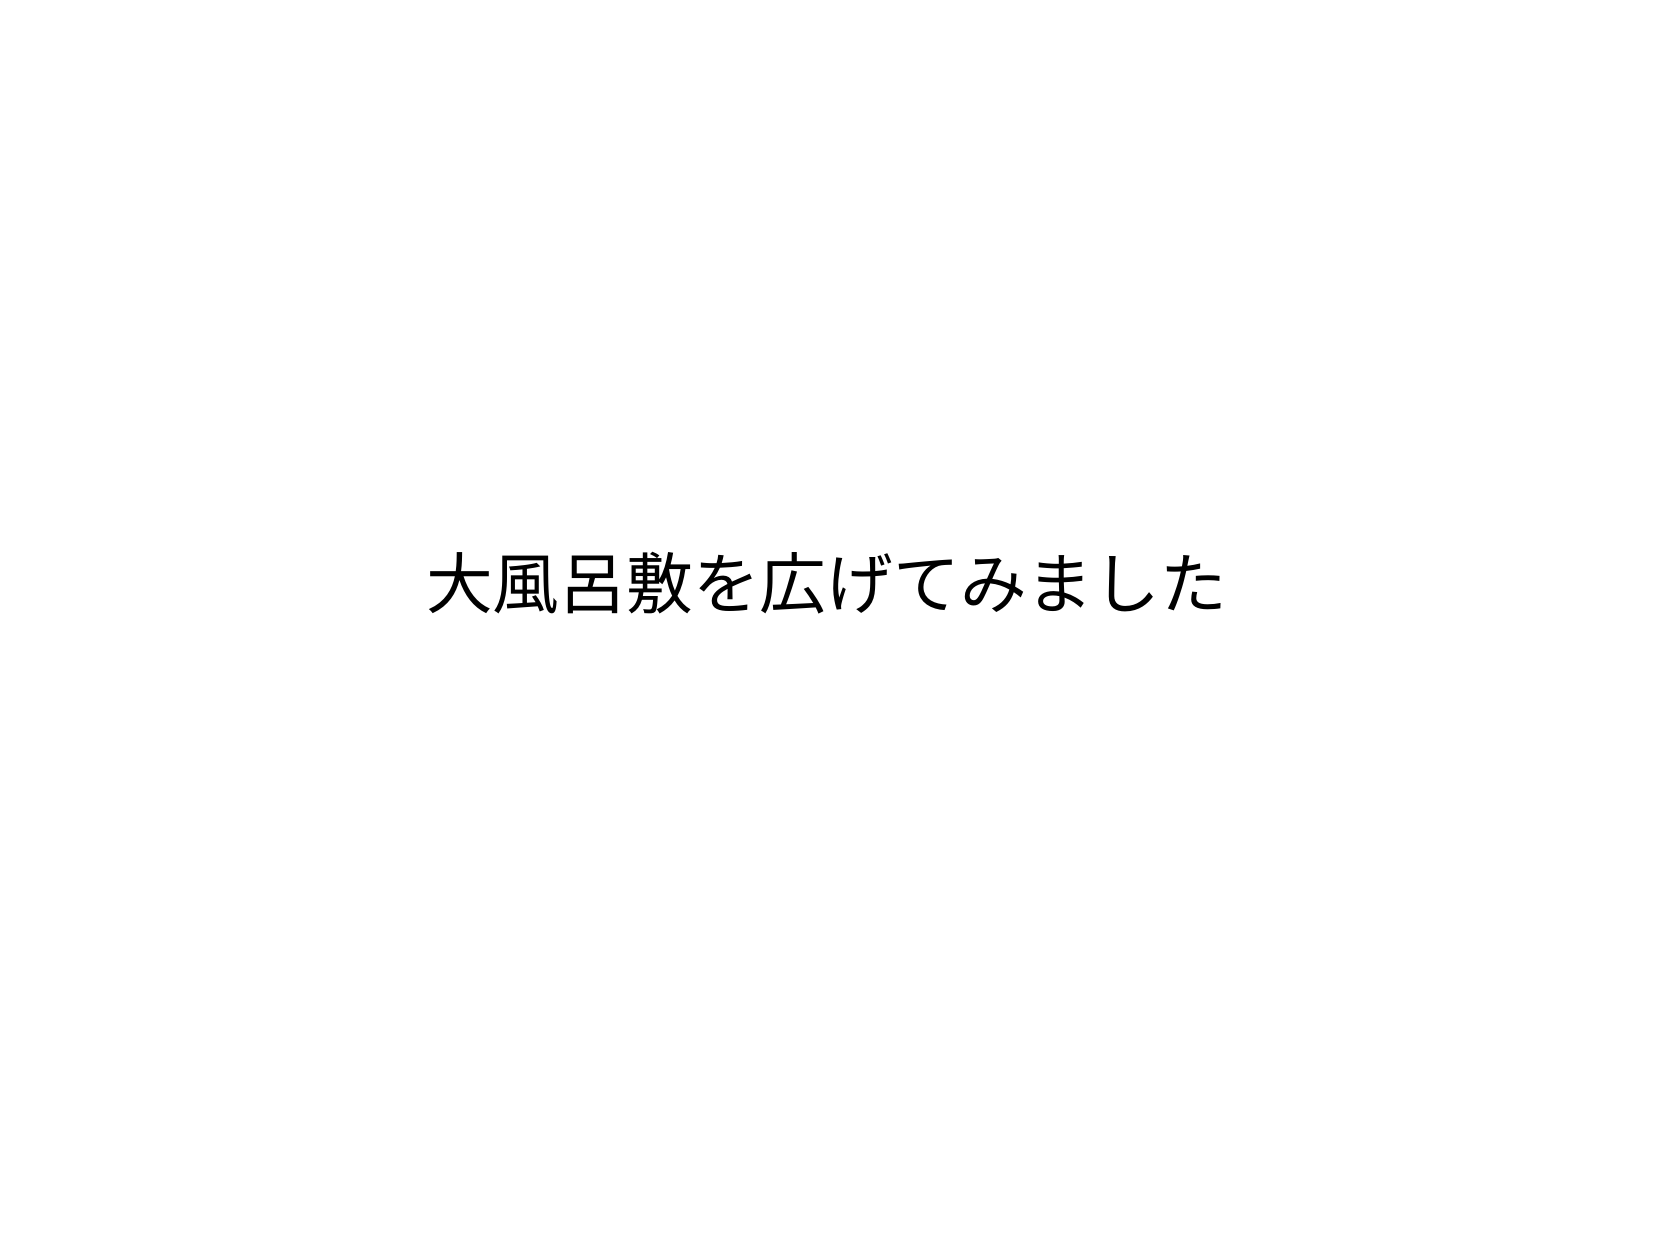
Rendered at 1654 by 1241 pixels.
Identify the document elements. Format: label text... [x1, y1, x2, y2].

subtitle 大風呂敷を広げてみました [82, 49, 1571, 1109]
